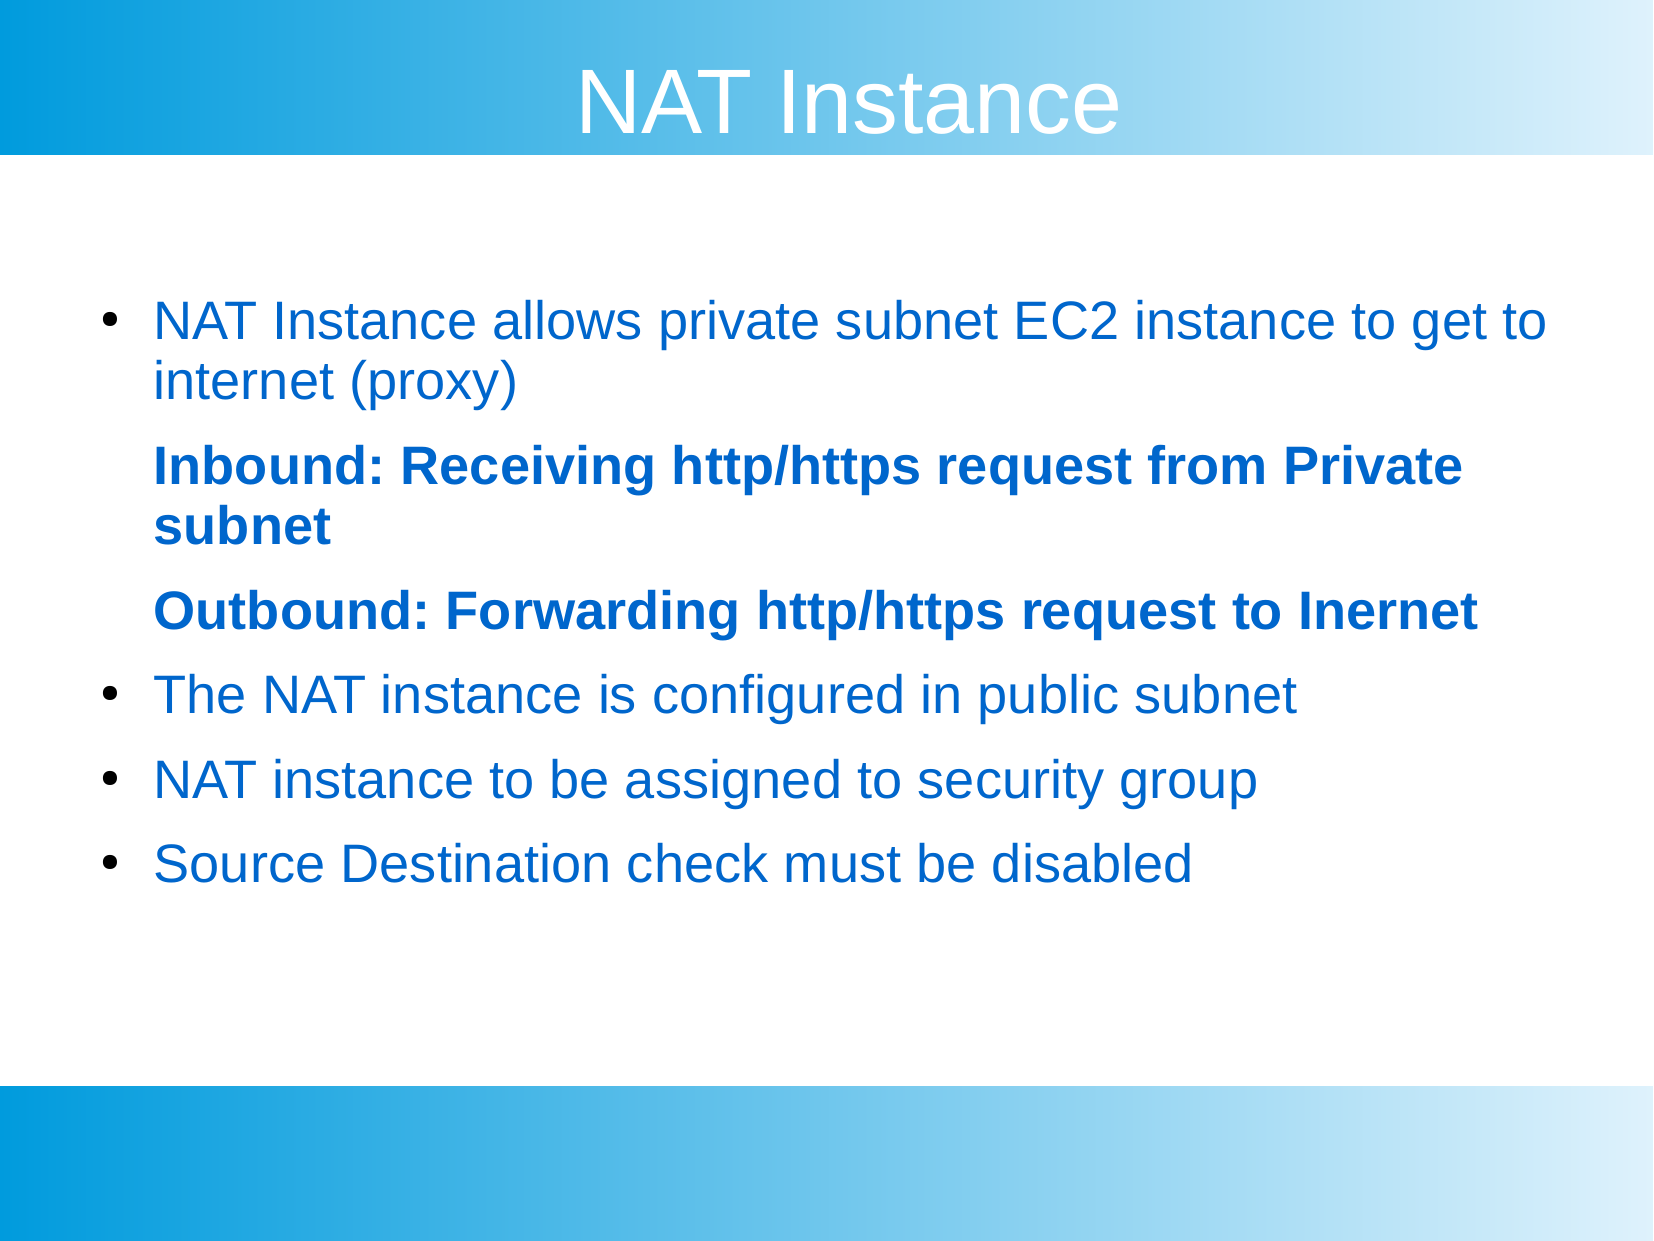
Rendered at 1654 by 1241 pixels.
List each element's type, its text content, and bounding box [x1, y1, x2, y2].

list NAT Instance allows private subnet EC2 instance to get to internet (proxy) Inbound: Receiving http/https request from Private subnet Outbound: Forwarding http/https request to Inernet The NAT instance is configured in public subnet NAT instance to be assigned to security group Source Destination check must be disabled [82, 290, 1571, 1010]
title NAT Instance [82, 49, 1571, 155]
